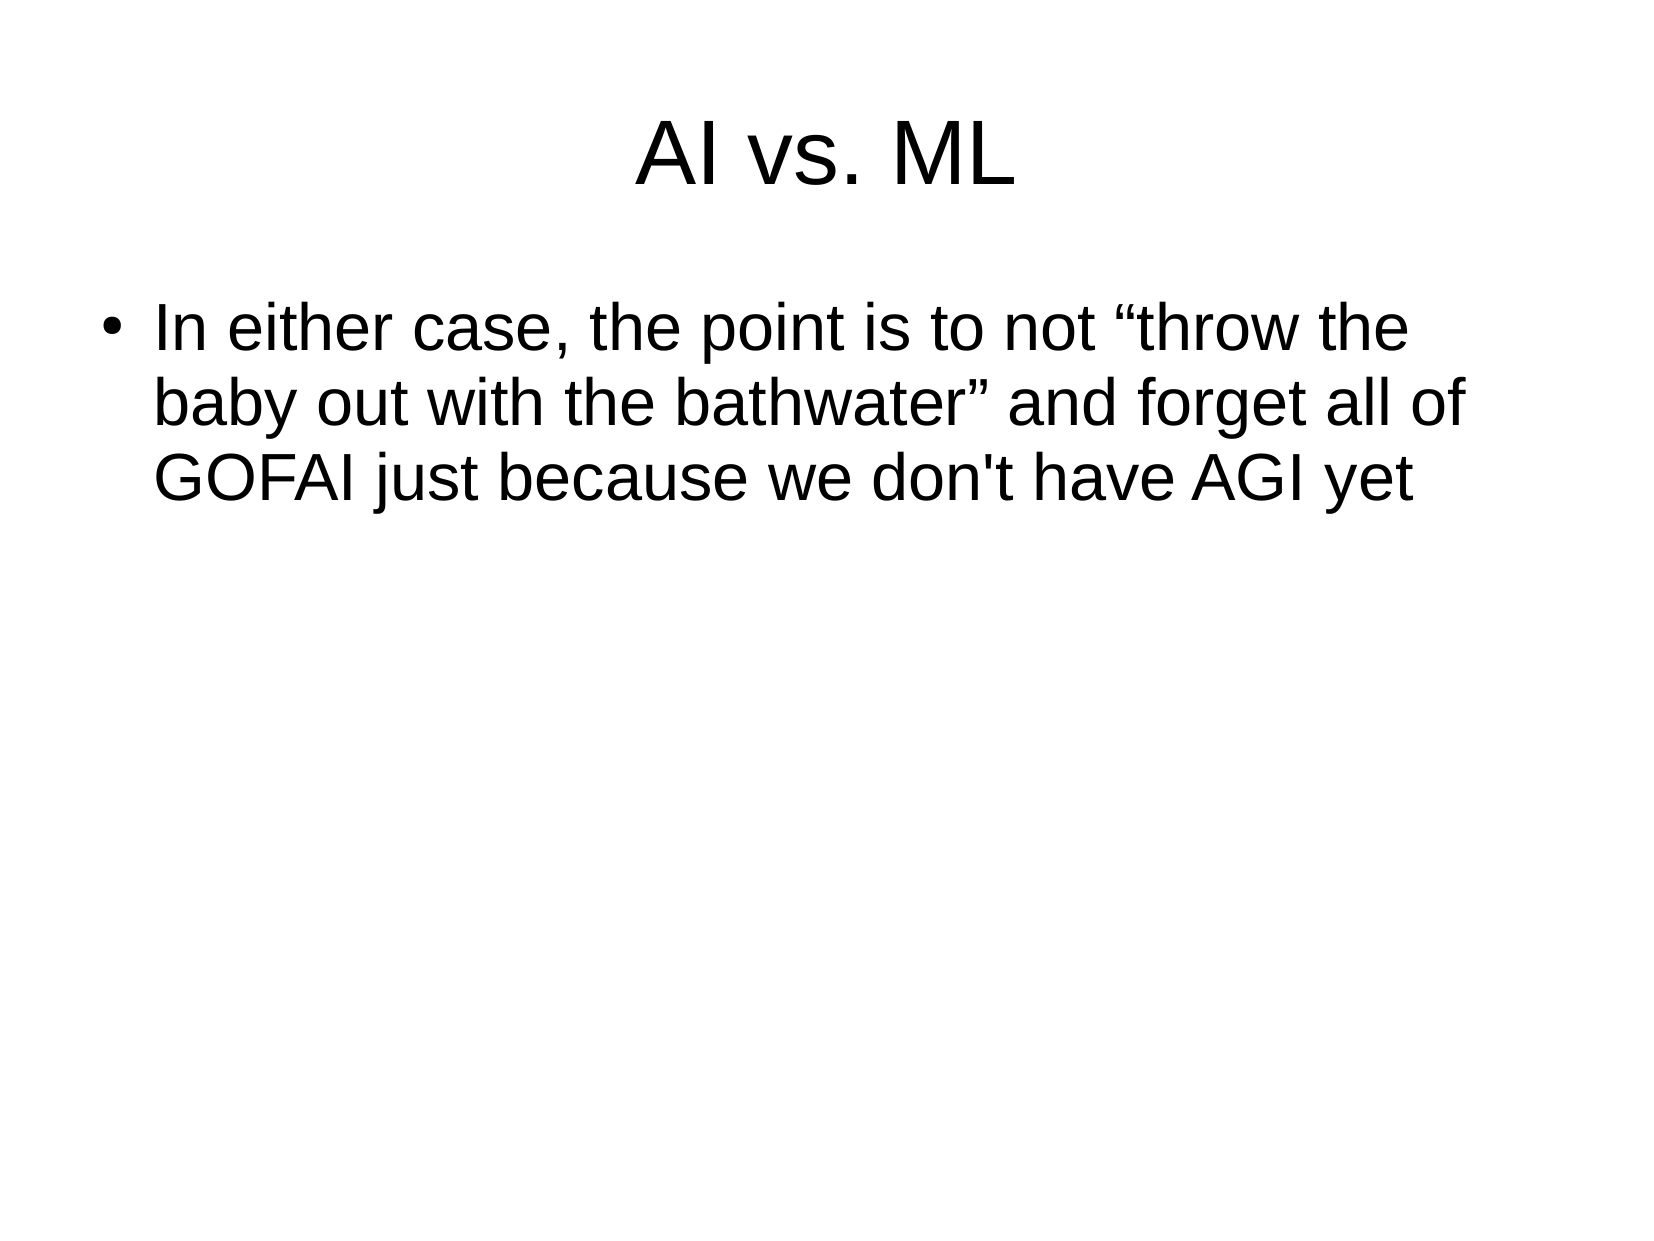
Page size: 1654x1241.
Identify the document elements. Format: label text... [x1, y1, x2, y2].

title AI vs. ML [82, 49, 1571, 257]
list In either case, the point is to not “throw the baby out with the bathwater” and forget all of GOFAI just because we don't have AGI yet [82, 290, 1571, 1109]
